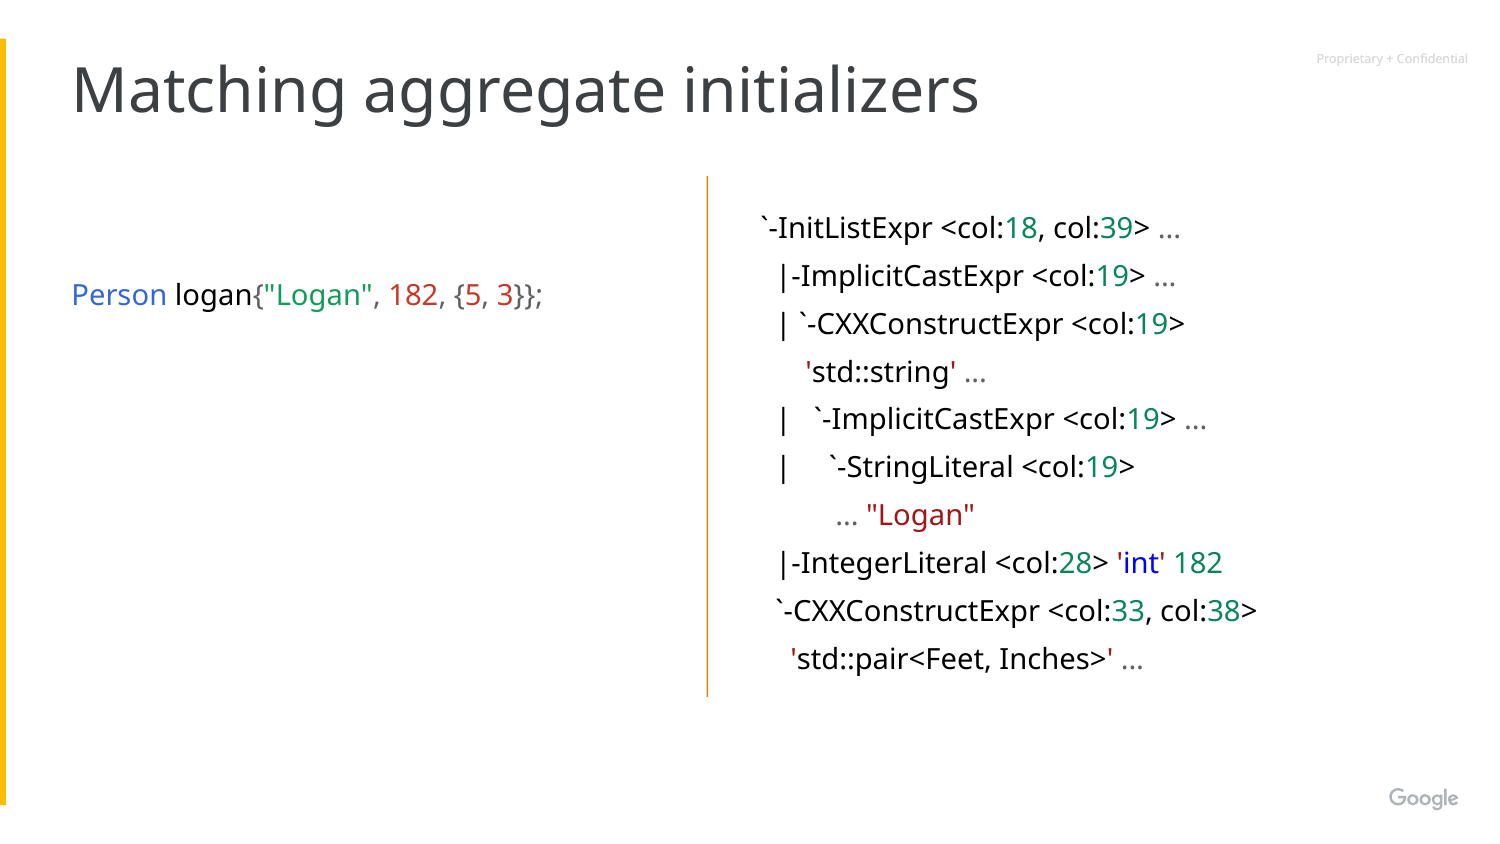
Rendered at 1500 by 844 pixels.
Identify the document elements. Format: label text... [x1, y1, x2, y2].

title Matching aggregate initializers [56, 43, 1336, 112]
list Person logan{"Logan", 182, {5, 3}}; [56, 181, 709, 723]
list `-InitListExpr <col:18, col:39> ... |-ImplicitCastExpr <col:19> ... | `-CXXConstructExpr <col:19> 'std::string' ... | `-ImplicitCastExpr <col:19> ... | `-StringLiteral <col:19> ... "Logan" |-IntegerLiteral <col:28> 'int' 182 `-CXXConstructExpr <col:33, col:38> 'std::pair<Feet, Inches>' ... [745, 181, 1468, 733]
